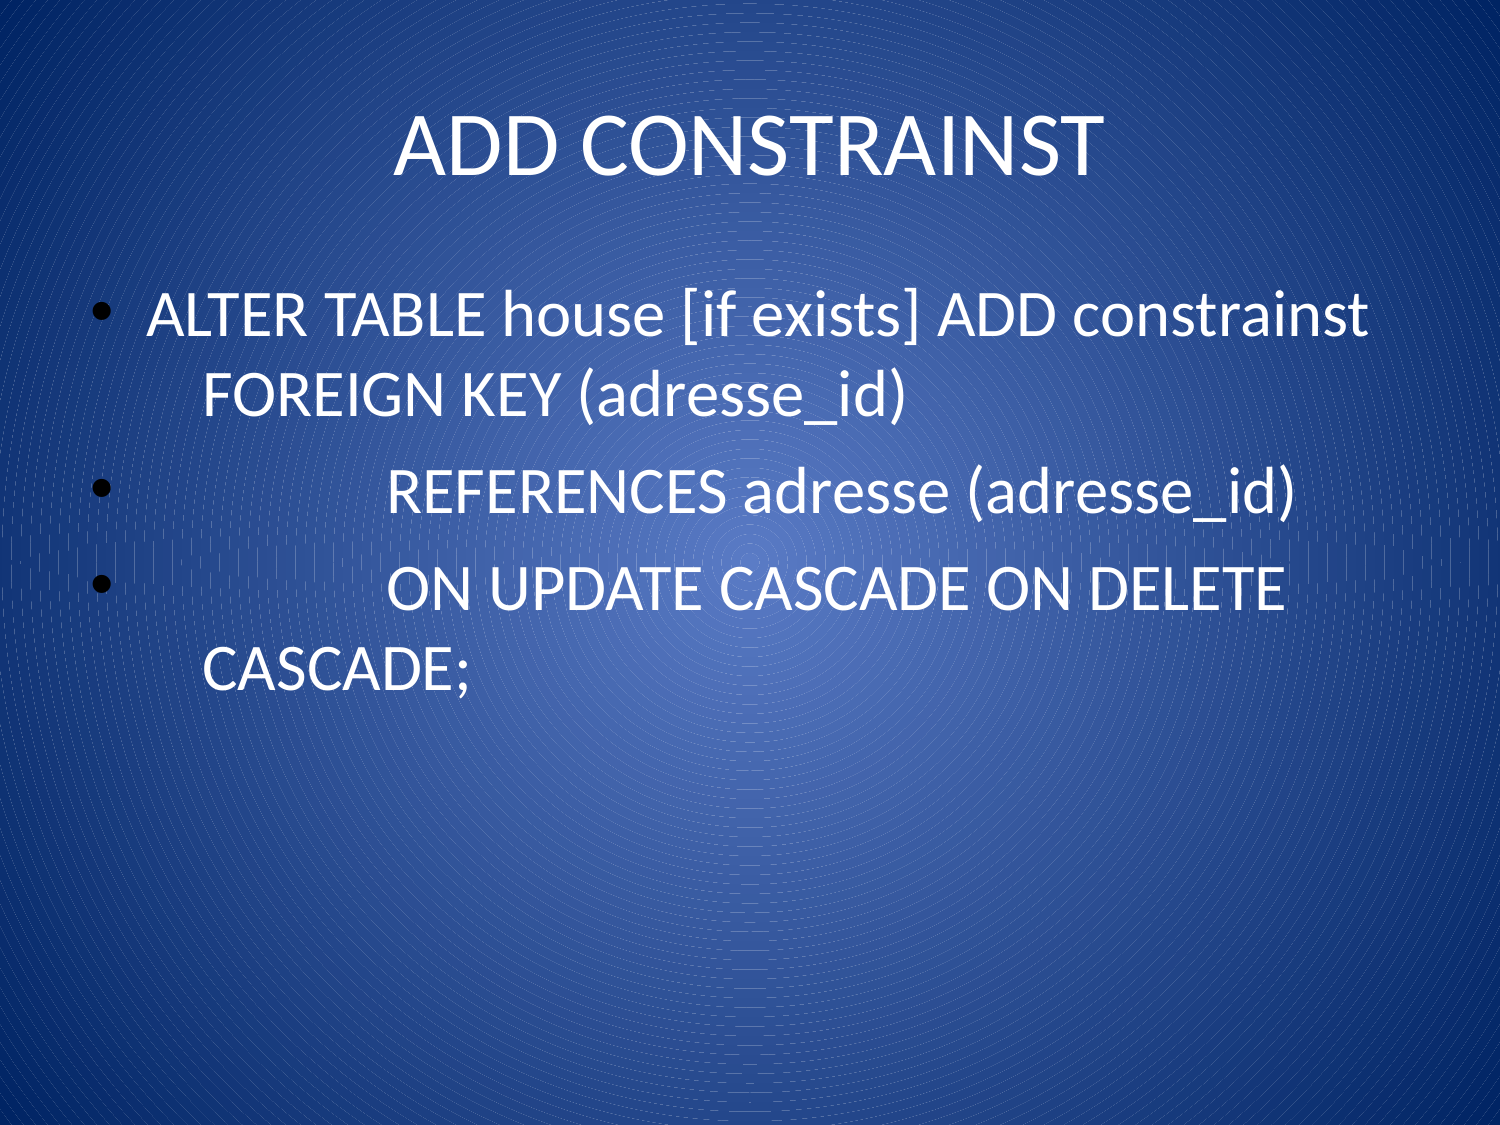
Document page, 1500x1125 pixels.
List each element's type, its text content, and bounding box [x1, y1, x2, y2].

list ALTER TABLE house [if exists] ADD constrainst FOREIGN KEY (adresse_id) REFERENCES adresse (adresse_id) ON UPDATE CASCADE ON DELETE CASCADE; [75, 262, 1426, 1005]
title ADD CONSTRAINST [75, 45, 1426, 233]
